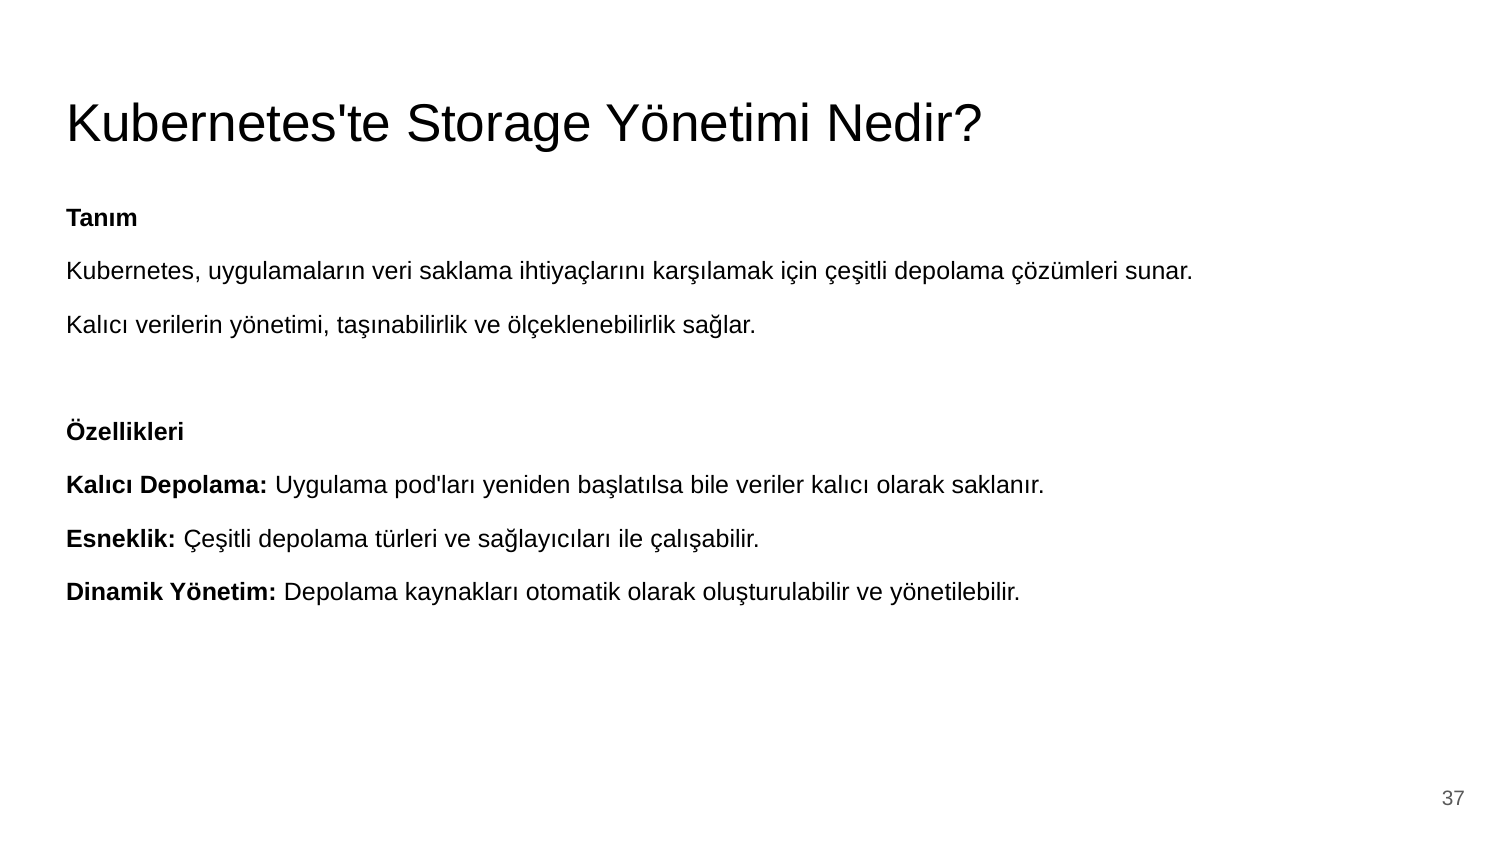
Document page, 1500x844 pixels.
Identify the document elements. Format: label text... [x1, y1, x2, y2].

title Kubernetes'te Storage Yönetimi Nedir? [51, 72, 1449, 167]
slide_number <number> [1389, 764, 1480, 830]
list Tanım Kubernetes, uygulamaların veri saklama ihtiyaçlarını karşılamak için çeşitli depolama çözümleri sunar. Kalıcı verilerin yönetimi, taşınabilirlik ve ölçeklenebilirlik sağlar. Özellikleri Kalıcı Depolama: Uygulama pod'ları yeniden başlatılsa bile veriler kalıcı olarak saklanır. Esneklik: Çeşitli depolama türleri ve sağlayıcıları ile çalışabilir. Dinamik Yönetim: Depolama kaynakları otomatik olarak oluşturulabilir ve yönetilebilir. [51, 189, 1449, 750]
